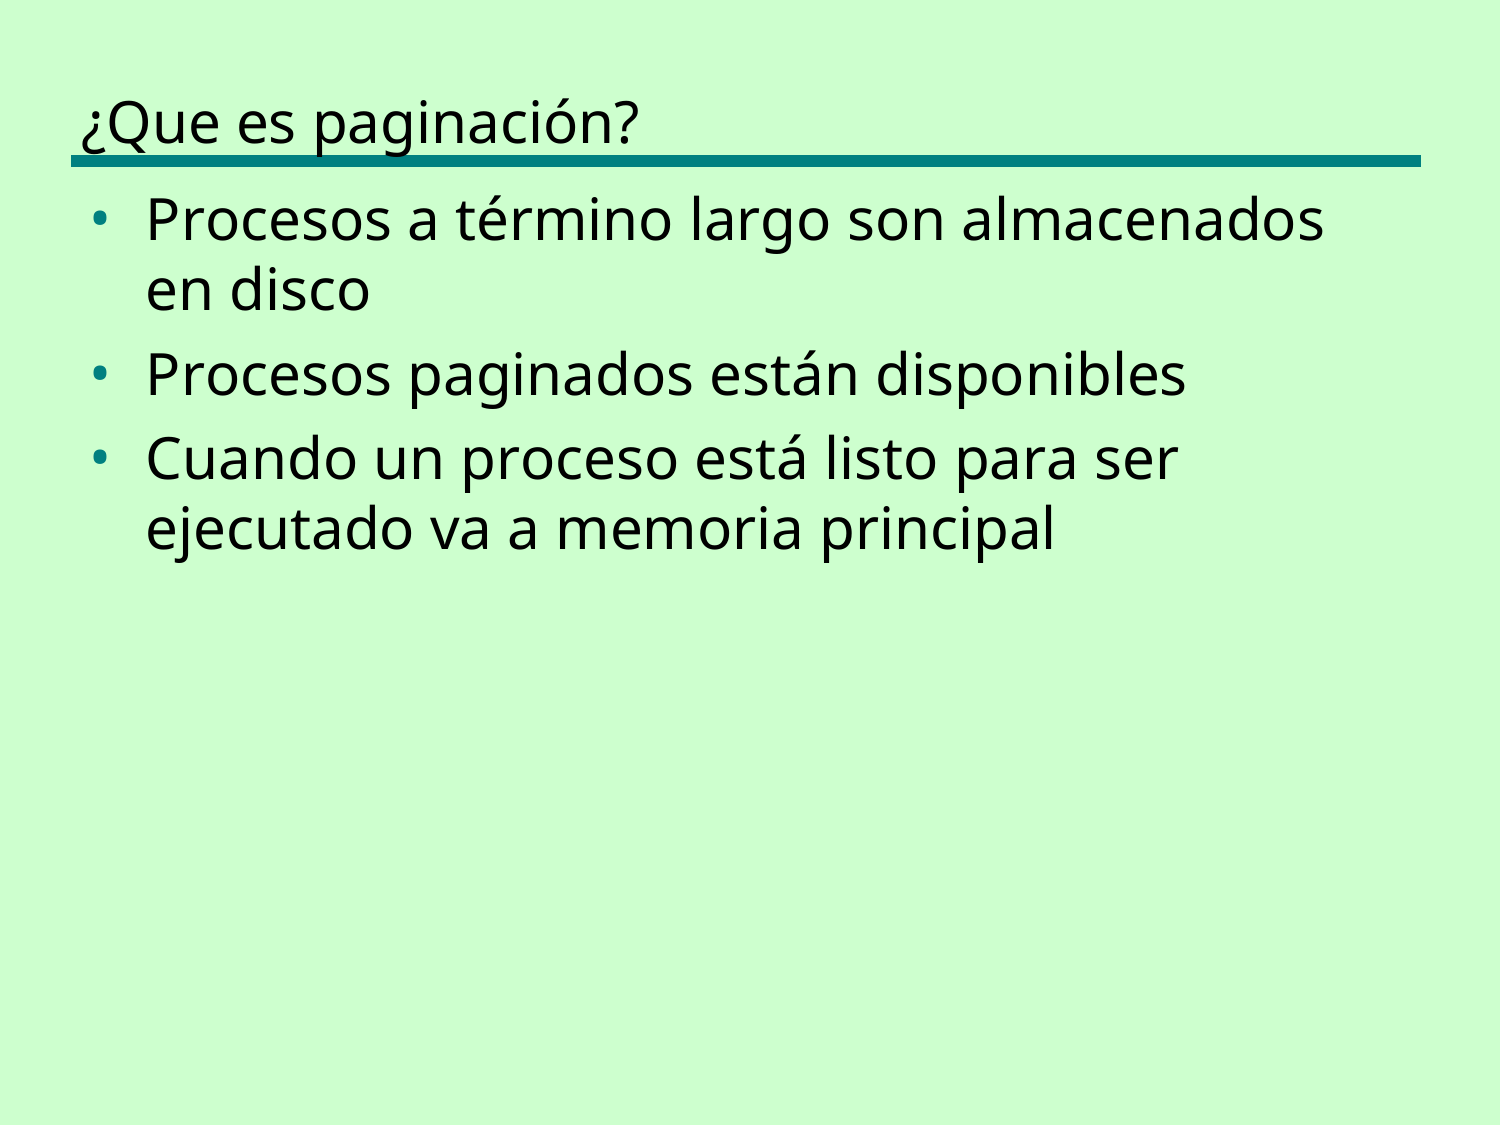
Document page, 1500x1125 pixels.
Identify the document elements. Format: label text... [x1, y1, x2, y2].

title ¿Que es paginación? [66, 24, 1413, 163]
list Procesos a término largo son almacenados en disco Procesos paginados están disponibles Cuando un proceso está listo para ser ejecutado va a memoria principal [74, 174, 1417, 1101]
